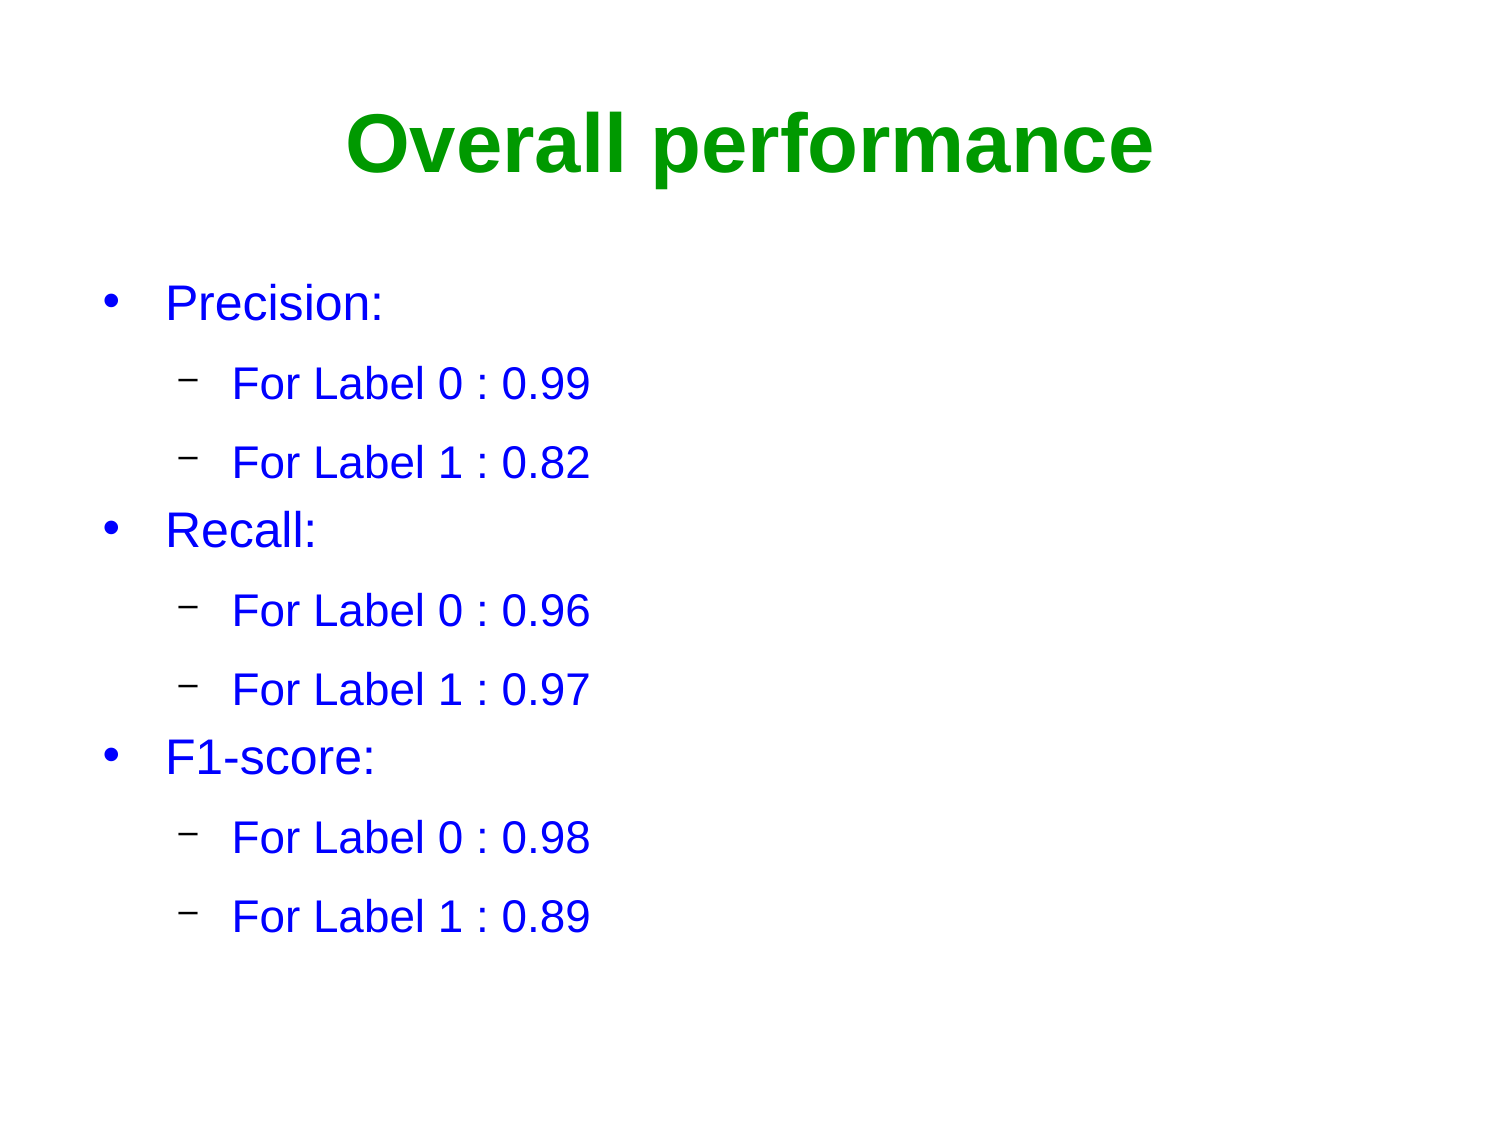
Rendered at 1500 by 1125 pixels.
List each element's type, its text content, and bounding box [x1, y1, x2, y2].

list Precision: For Label 0 : 0.99 For Label 1 : 0.82 Recall: For Label 0 : 0.96 For Label 1 : 0.97 F1-score: For Label 0 : 0.98 For Label 1 : 0.89 [75, 262, 1425, 1005]
title Overall performance [75, 45, 1425, 233]
